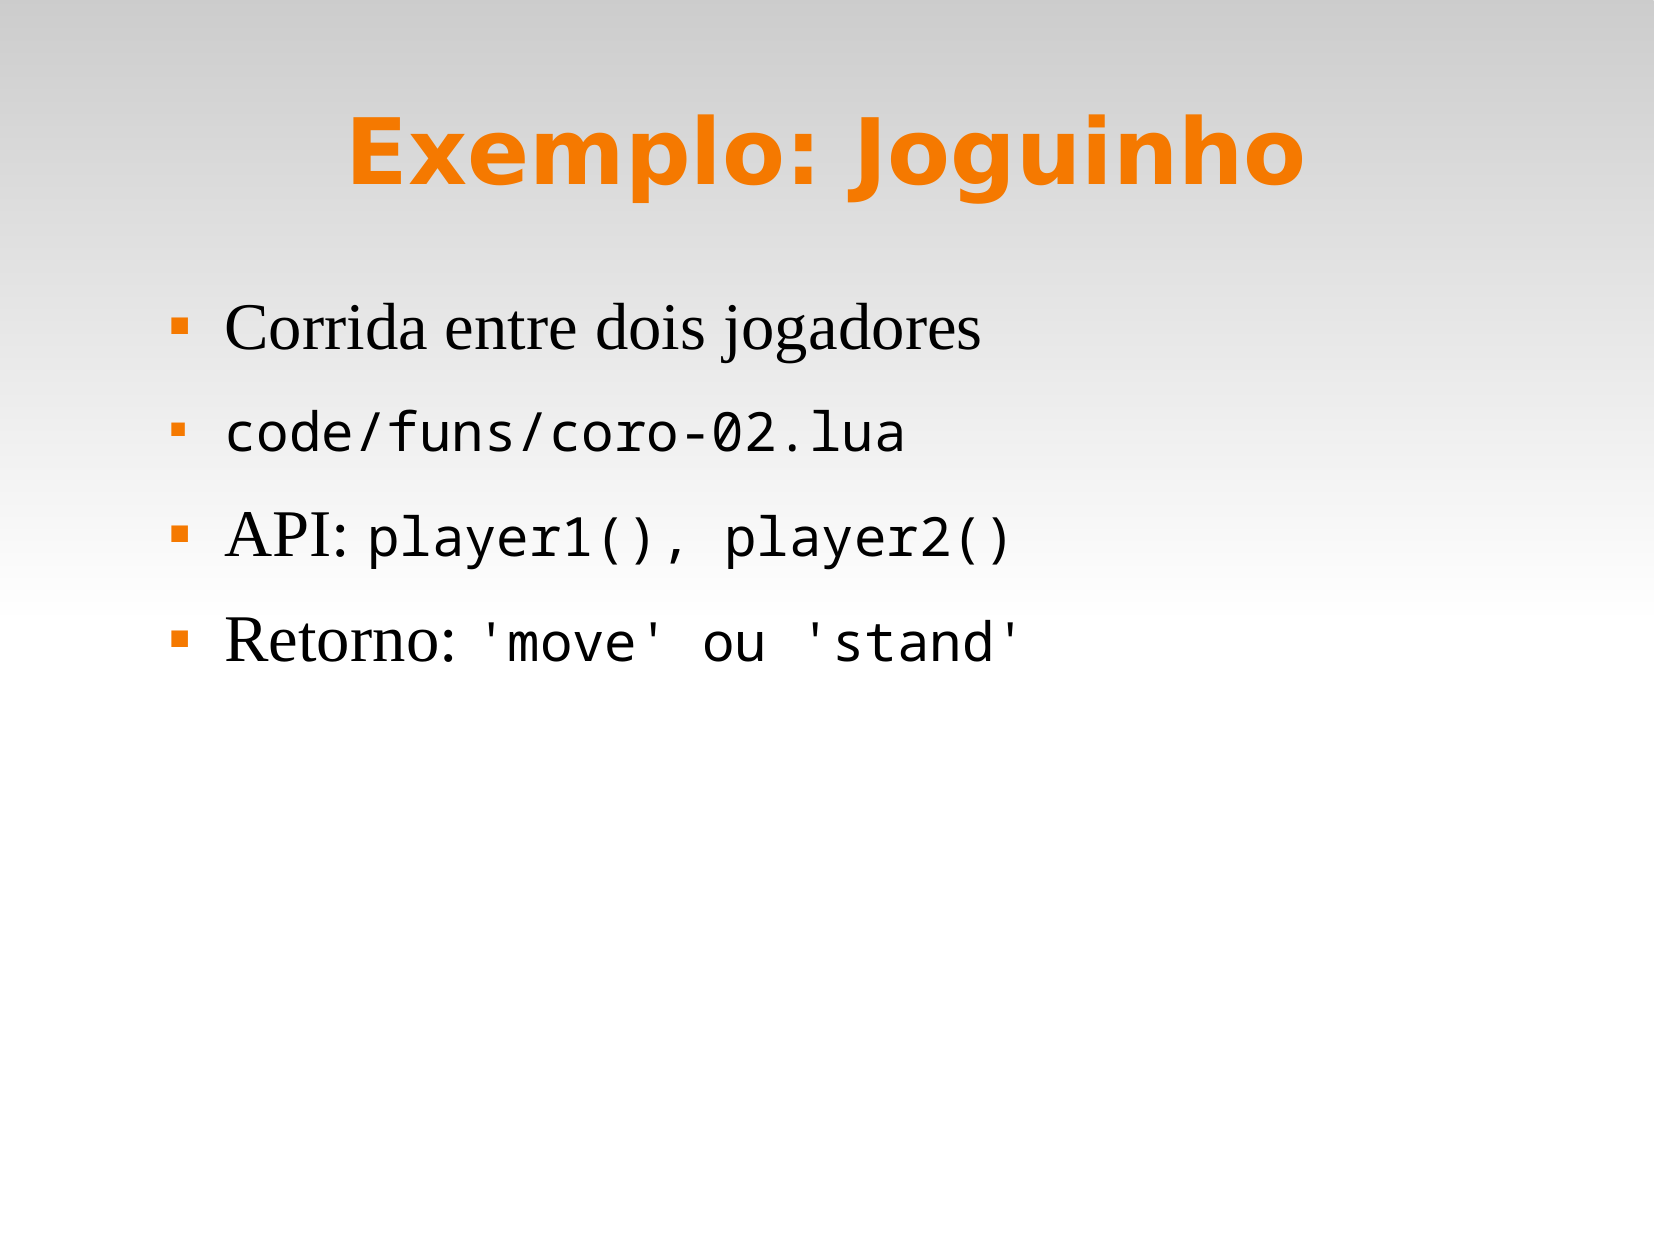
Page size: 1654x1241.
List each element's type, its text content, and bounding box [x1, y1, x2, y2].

list Corrida entre dois jogadores code/funs/coro-02.lua API: player1(), player2() Retorno: 'move' ou 'stand' [82, 290, 1571, 1109]
title Exemplo: Joguinho [82, 49, 1571, 257]
